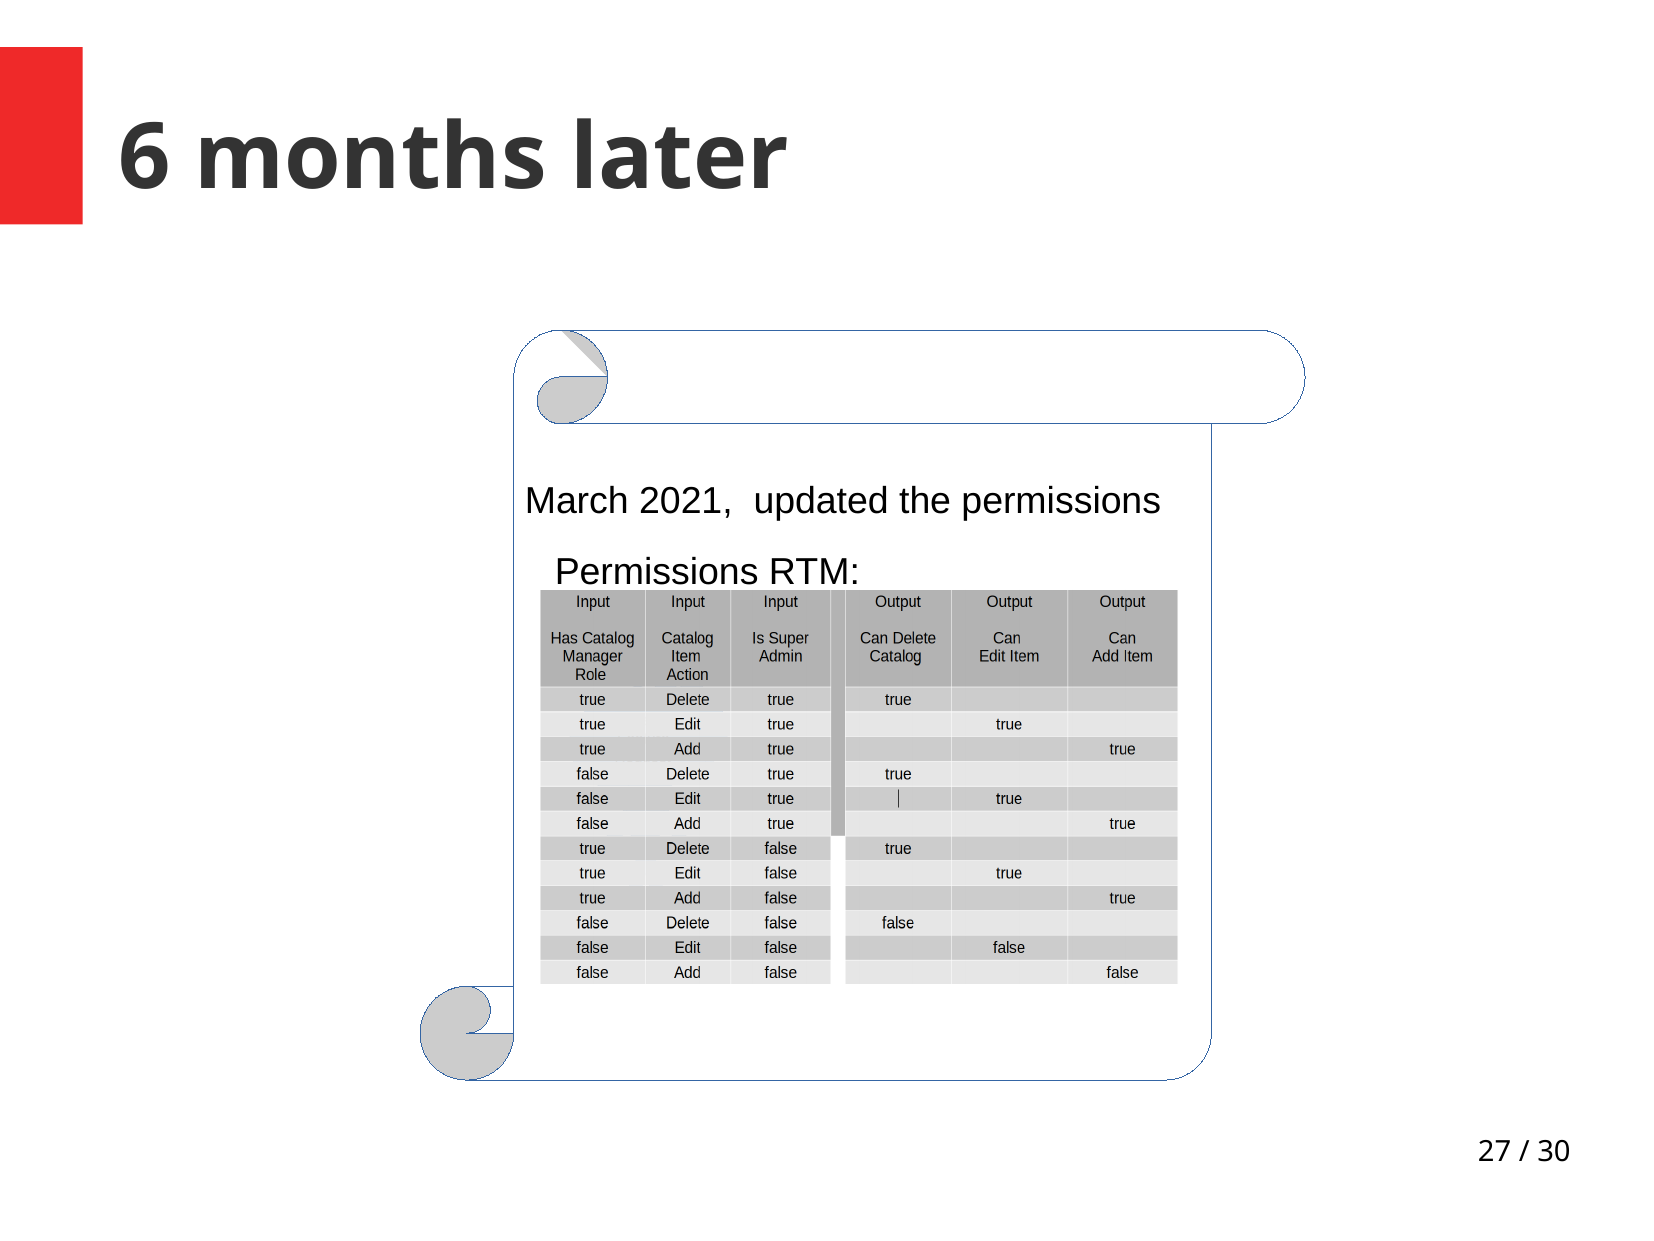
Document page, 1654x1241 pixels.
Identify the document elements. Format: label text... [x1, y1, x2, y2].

text_box Permissions RTM: [540, 543, 1171, 601]
text_box [513, 330, 1306, 472]
text_box [420, 530, 1212, 1081]
title 6 months later [118, 49, 1571, 257]
text_box March 2021, updated the permissions [510, 472, 1216, 530]
picture [540, 589, 1179, 984]
